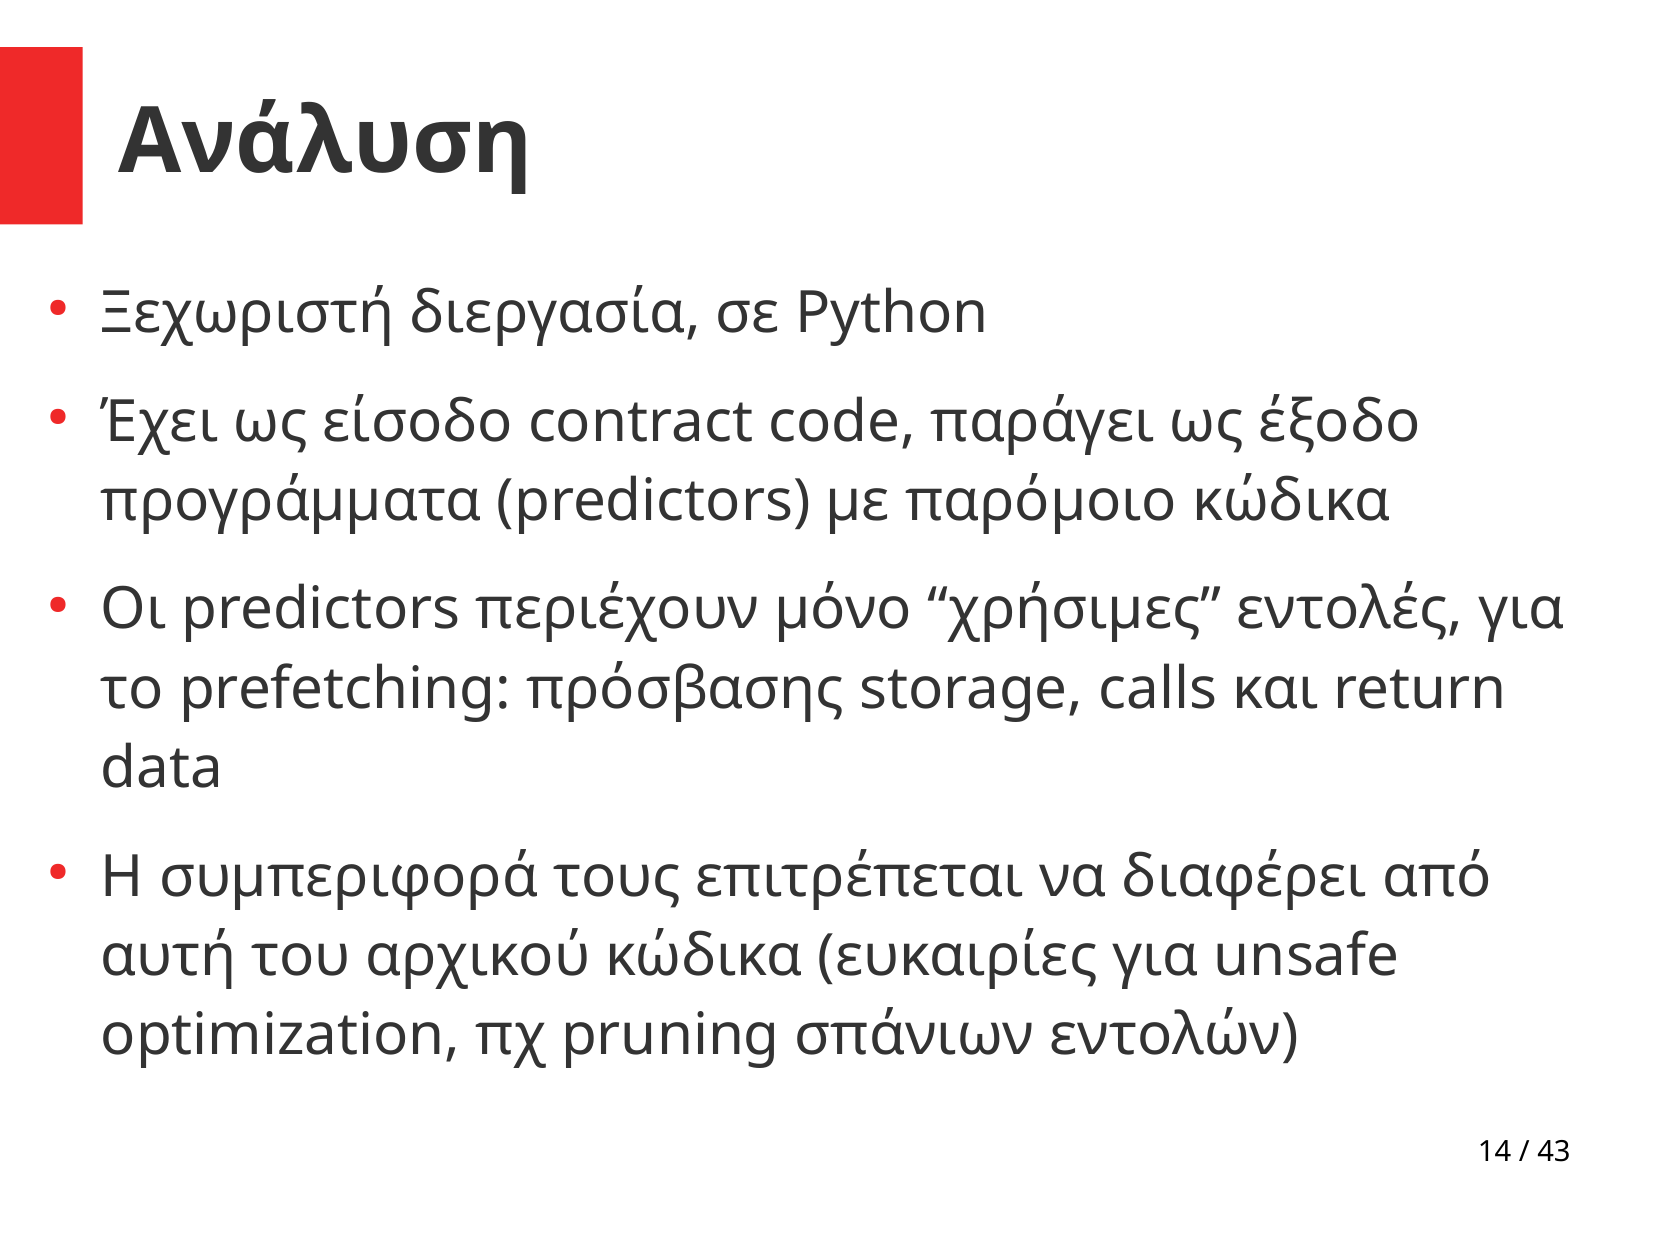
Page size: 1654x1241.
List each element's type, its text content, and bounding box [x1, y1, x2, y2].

list Ξεχωριστή διεργασία, σε Python Έχει ως είσοδο contract code, παράγει ως έξοδο προγράμματα (predictors) με παρόμοιο κώδικα Οι predictors περιέχουν μόνο “χρήσιμες” εντολές, για το prefetching: πρόσβασης storage, calls και return data Η συμπεριφορά τους επιτρέπεται να διαφέρει από αυτή του αρχικού κώδικα (ευκαιρίες για unsafe optimization, πχ pruning σπάνιων εντολών) [30, 270, 1621, 1111]
title Ανάλυση [118, 33, 1571, 241]
